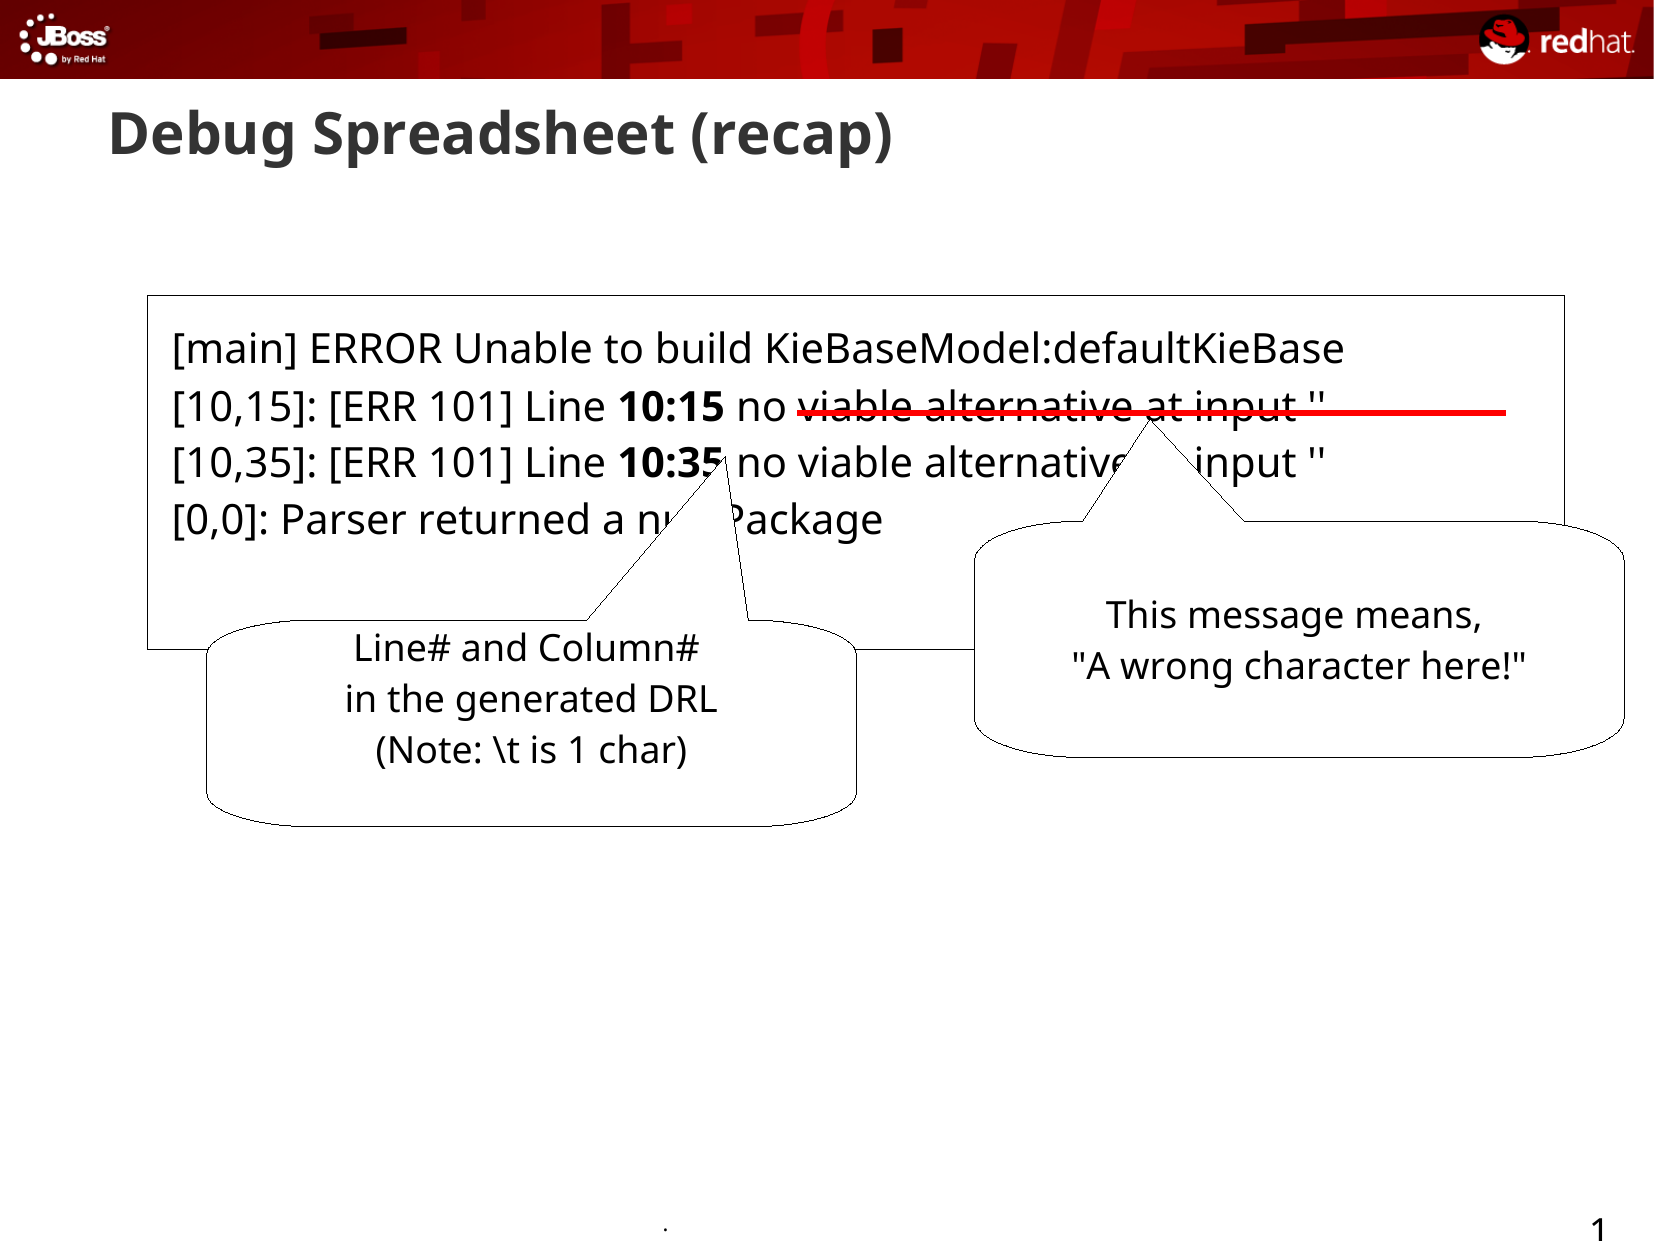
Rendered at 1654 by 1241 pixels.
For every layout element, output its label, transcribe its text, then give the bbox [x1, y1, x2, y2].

text_box This message means, "A wrong character here!" [974, 418, 1625, 758]
text_box [main] ERROR Unable to build KieBaseModel:defaultKieBase [10,15]: [ERR 101] Line 10:15 no viable alternative at input '' [10,35]: [ERR 101] Line 10:35 no viable alternative at input '' [0,0]: Parser returned a null Package [147, 295, 1565, 650]
title Debug Spreadsheet (recap) [107, 70, 1329, 193]
picture [0, 0, 1654, 79]
text_box Line# and Column# in the generated DRL (Note: \t is 1 char) [206, 456, 857, 827]
